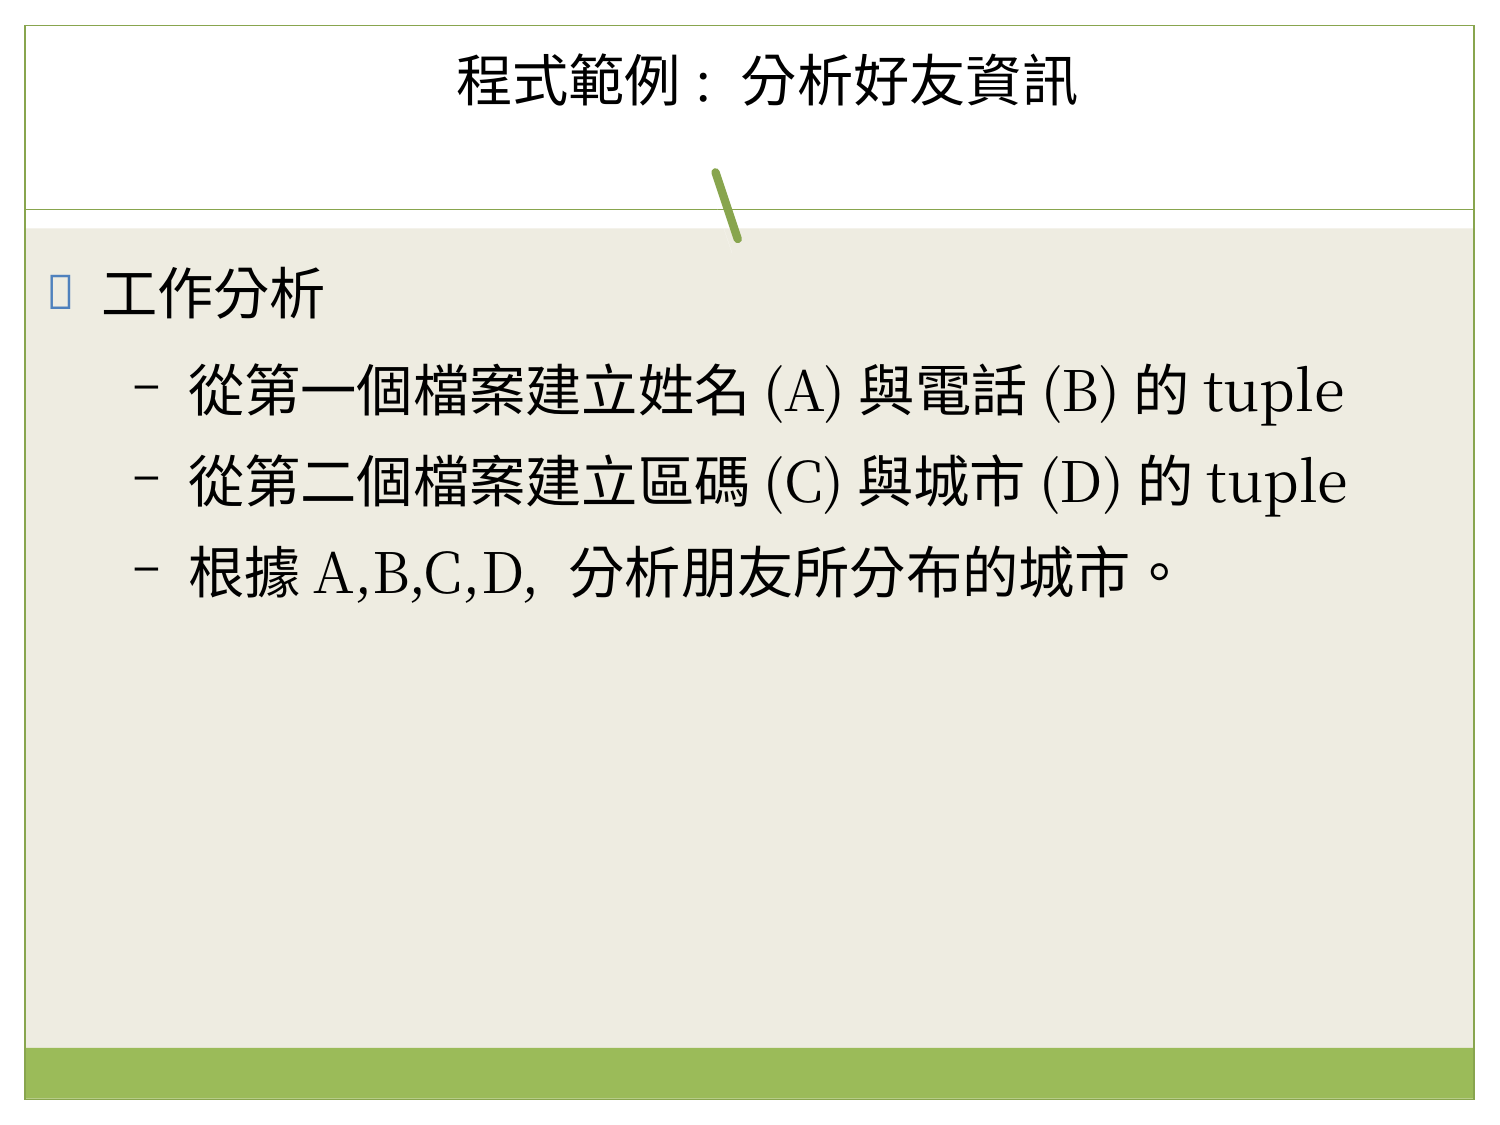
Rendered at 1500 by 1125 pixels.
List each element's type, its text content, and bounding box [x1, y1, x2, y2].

title 程式範例: 分析好友資訊 [49, 37, 1450, 162]
list 工作分析 從第一個檔案建立姓名(A)與電話(B)的tuple 從第二個檔案建立區碼(C)與城市(D)的tuple 根據A,B,C,D, 分析朋友所分布的城市。 [31, 250, 1427, 1001]
